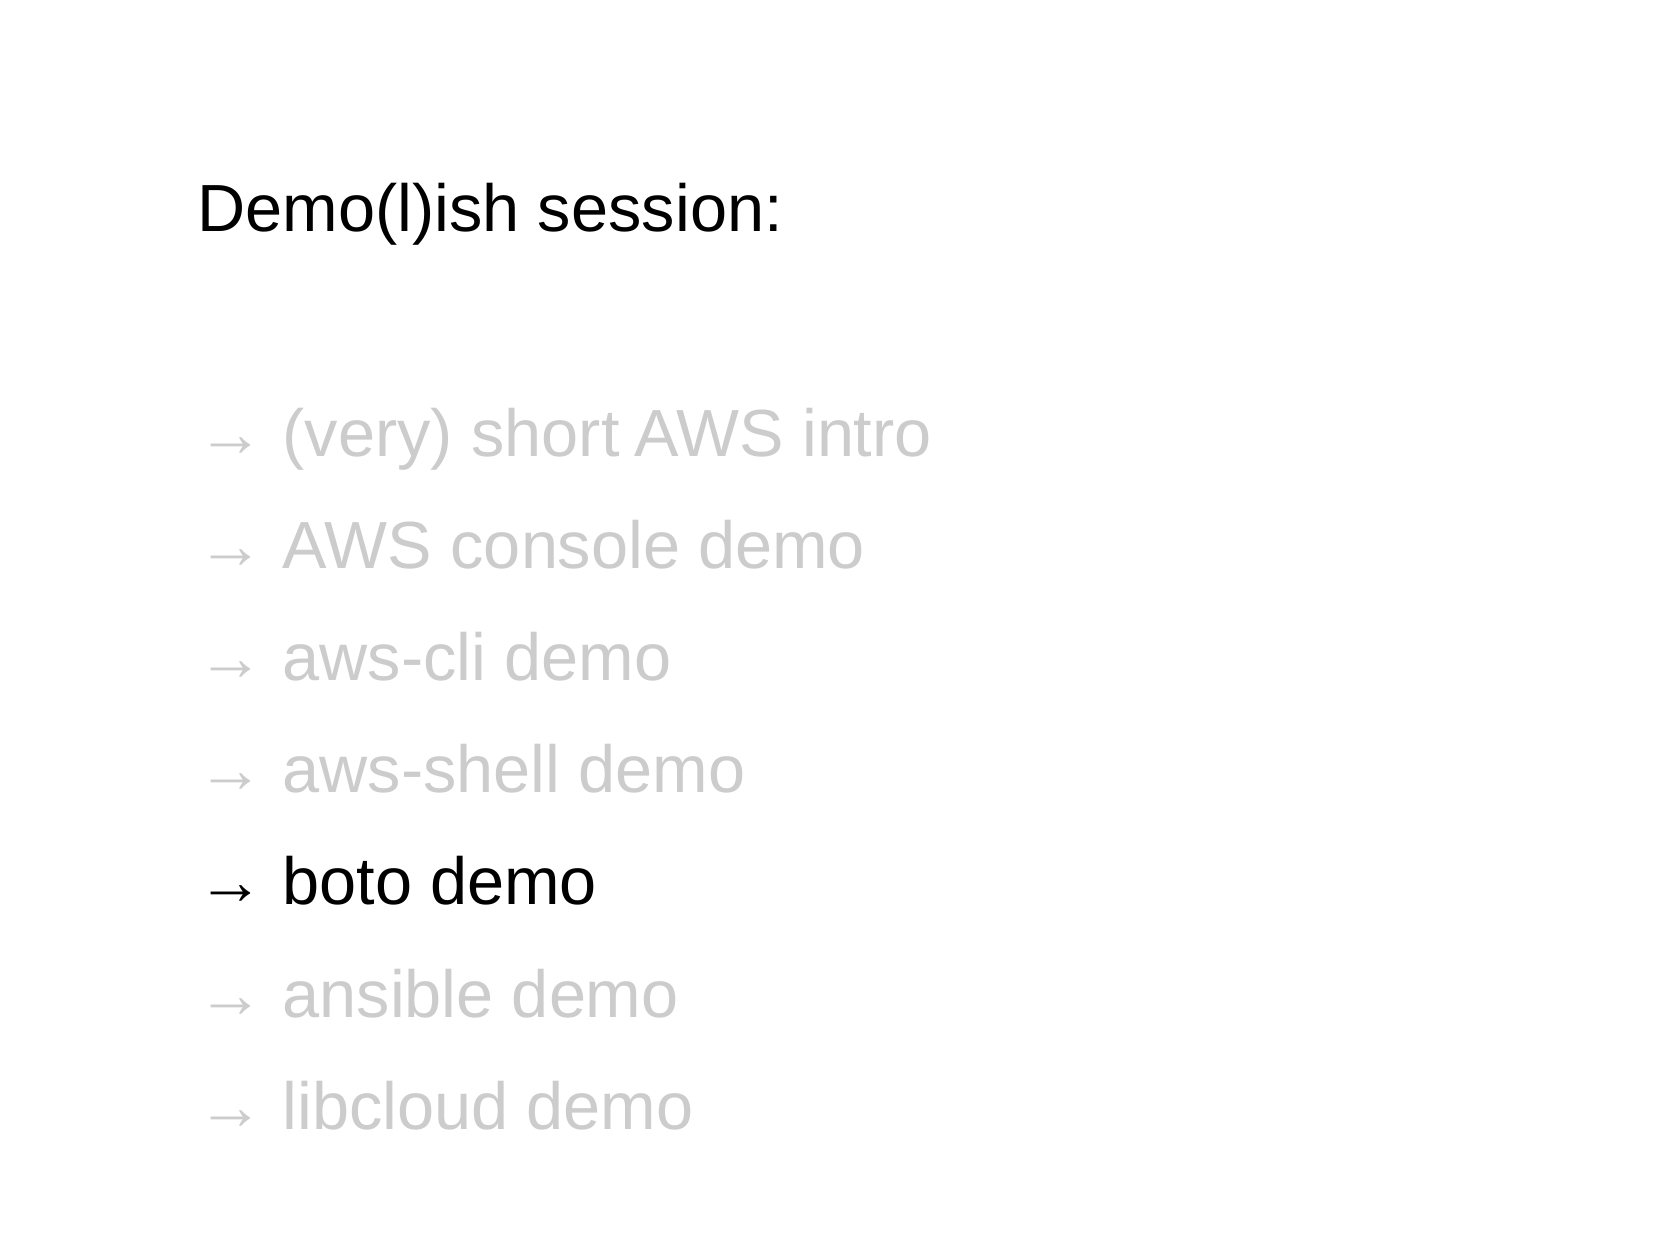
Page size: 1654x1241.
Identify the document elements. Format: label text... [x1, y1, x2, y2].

text_box Demo(l)ish session: → (very) short AWS intro → AWS console demo → aws-cli demo → aws-shell demo → boto demo → ansible demo → libcloud demo [182, 126, 1471, 1114]
